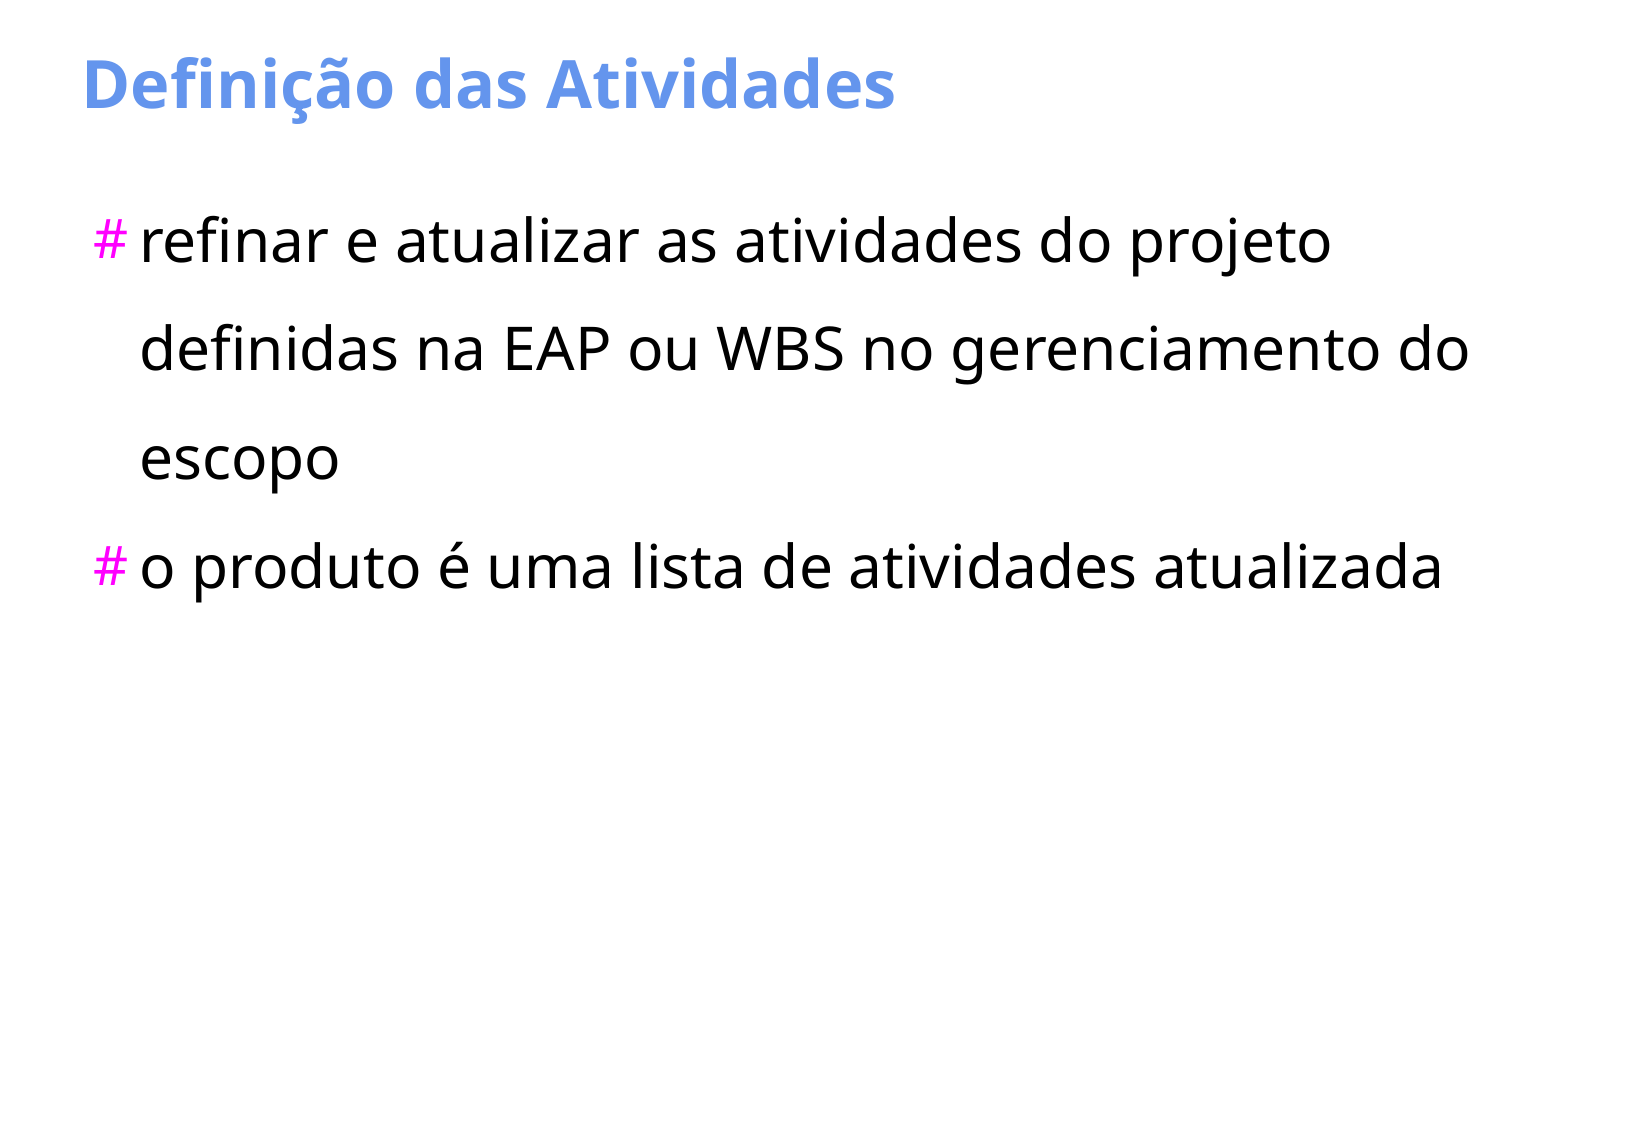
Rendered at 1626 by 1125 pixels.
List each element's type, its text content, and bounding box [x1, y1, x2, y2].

list refinar e atualizar as atividades do projeto definidas na EAP ou WBS no gerenciamento do escopo o produto é uma lista de atividades atualizada [81, 165, 1544, 1016]
title Definição das Atividades [81, 41, 1544, 122]
